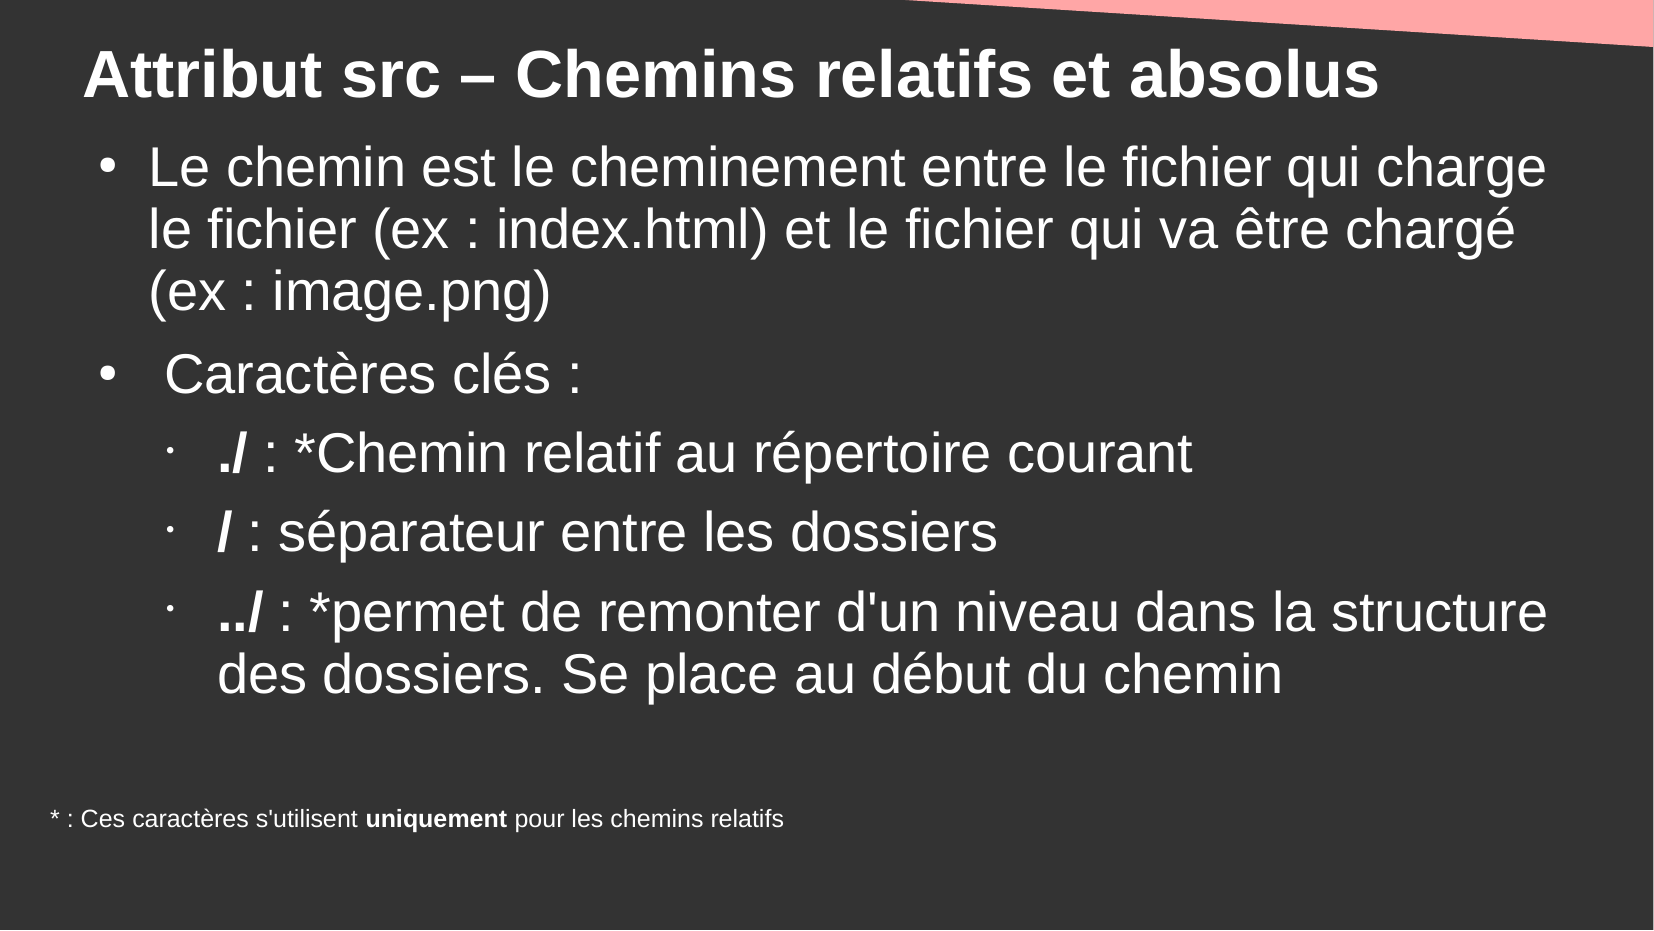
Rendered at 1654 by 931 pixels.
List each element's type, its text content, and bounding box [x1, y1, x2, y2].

text_box * : Ces caractères s'utilisent uniquement pour les chemins relatifs [35, 797, 1654, 931]
title Attribut src – Chemins relatifs et absolus [82, 37, 1571, 122]
text_box [905, 0, 1654, 48]
list Le chemin est le cheminement entre le fichier qui charge le fichier (ex : index.html) et le fichier qui va être chargé (ex : image.png) Caractères clés : ./ : *Chemin relatif au répertoire courant / : séparateur entre les dossiers ../ : *permet de remonter d'un niveau dans la structure des dossiers. Se place au début du chemin [80, 135, 1607, 709]
